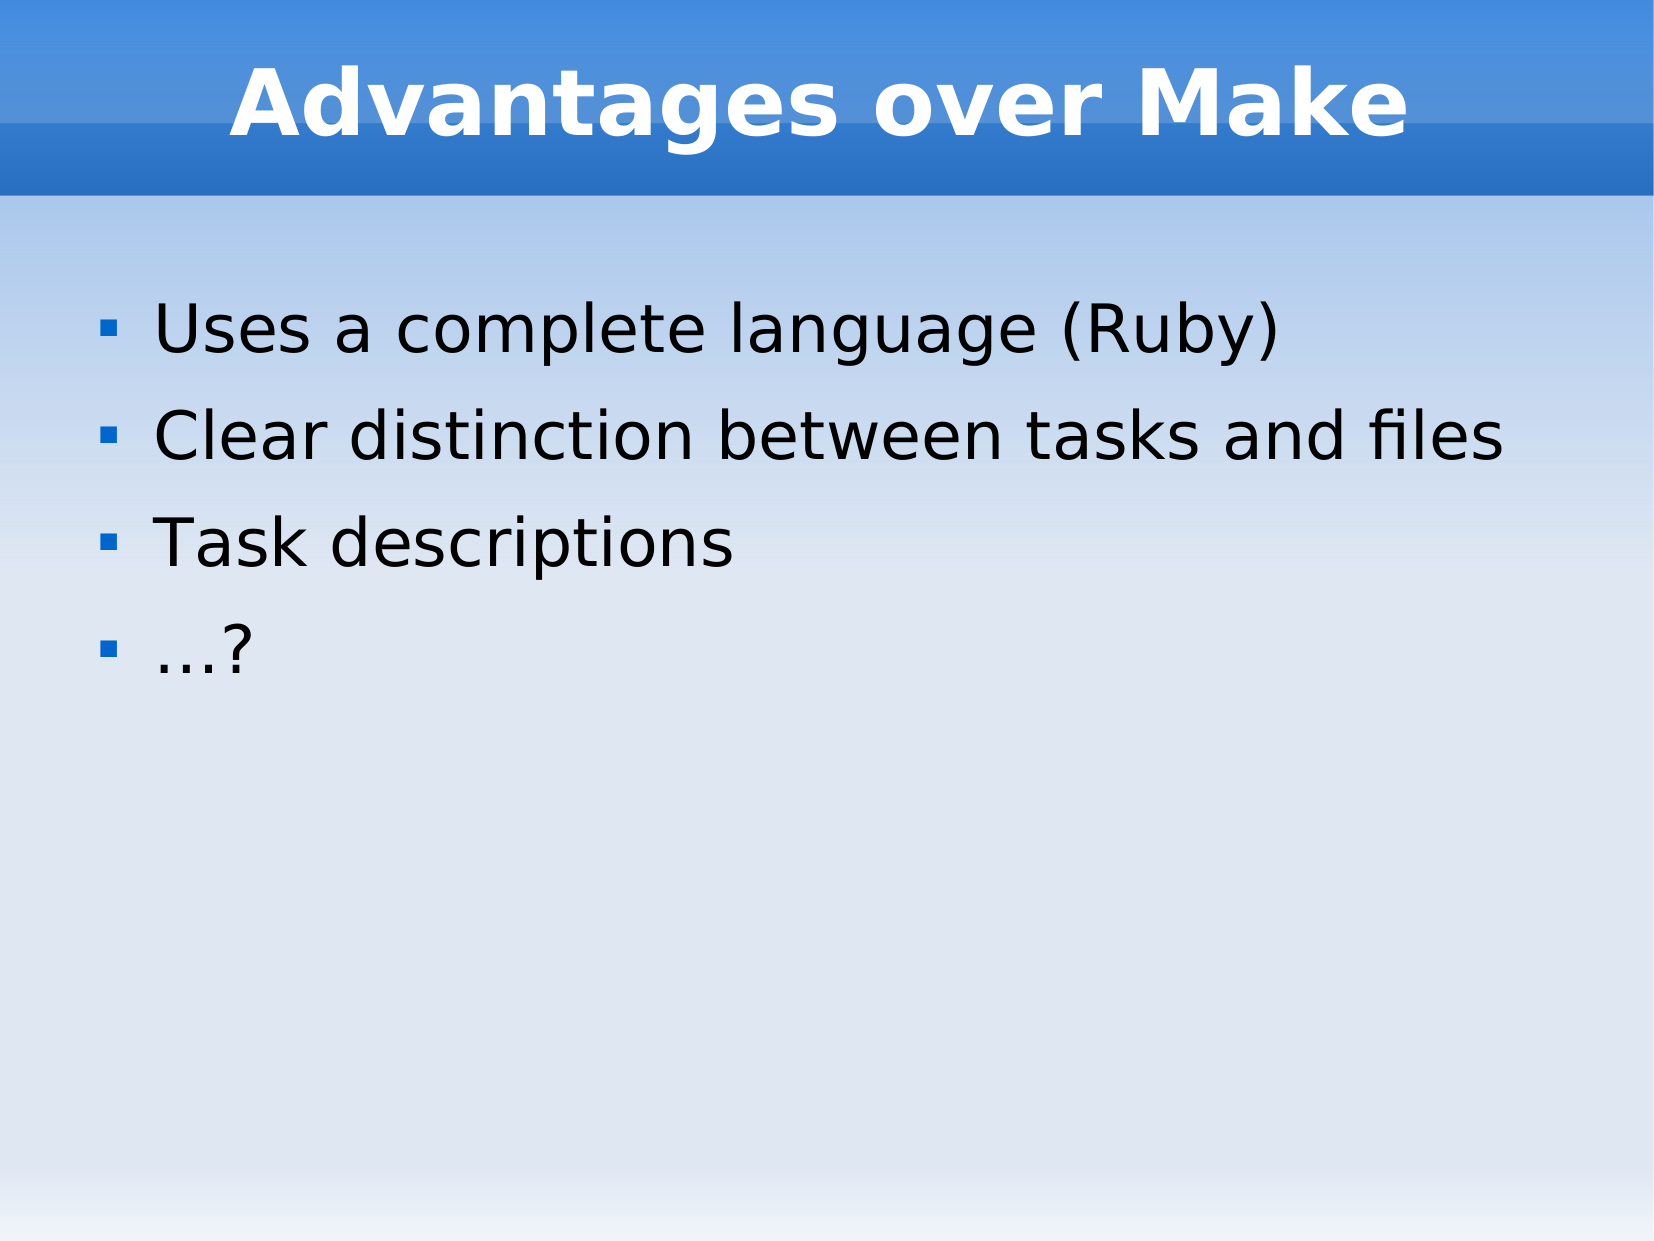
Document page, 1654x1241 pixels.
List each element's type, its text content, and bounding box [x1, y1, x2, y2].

title Advantages over Make [76, 0, 1565, 208]
list Uses a complete language (Ruby) Clear distinction between tasks and files Task descriptions …? [82, 290, 1571, 1109]
picture [0, 0, 1654, 1241]
